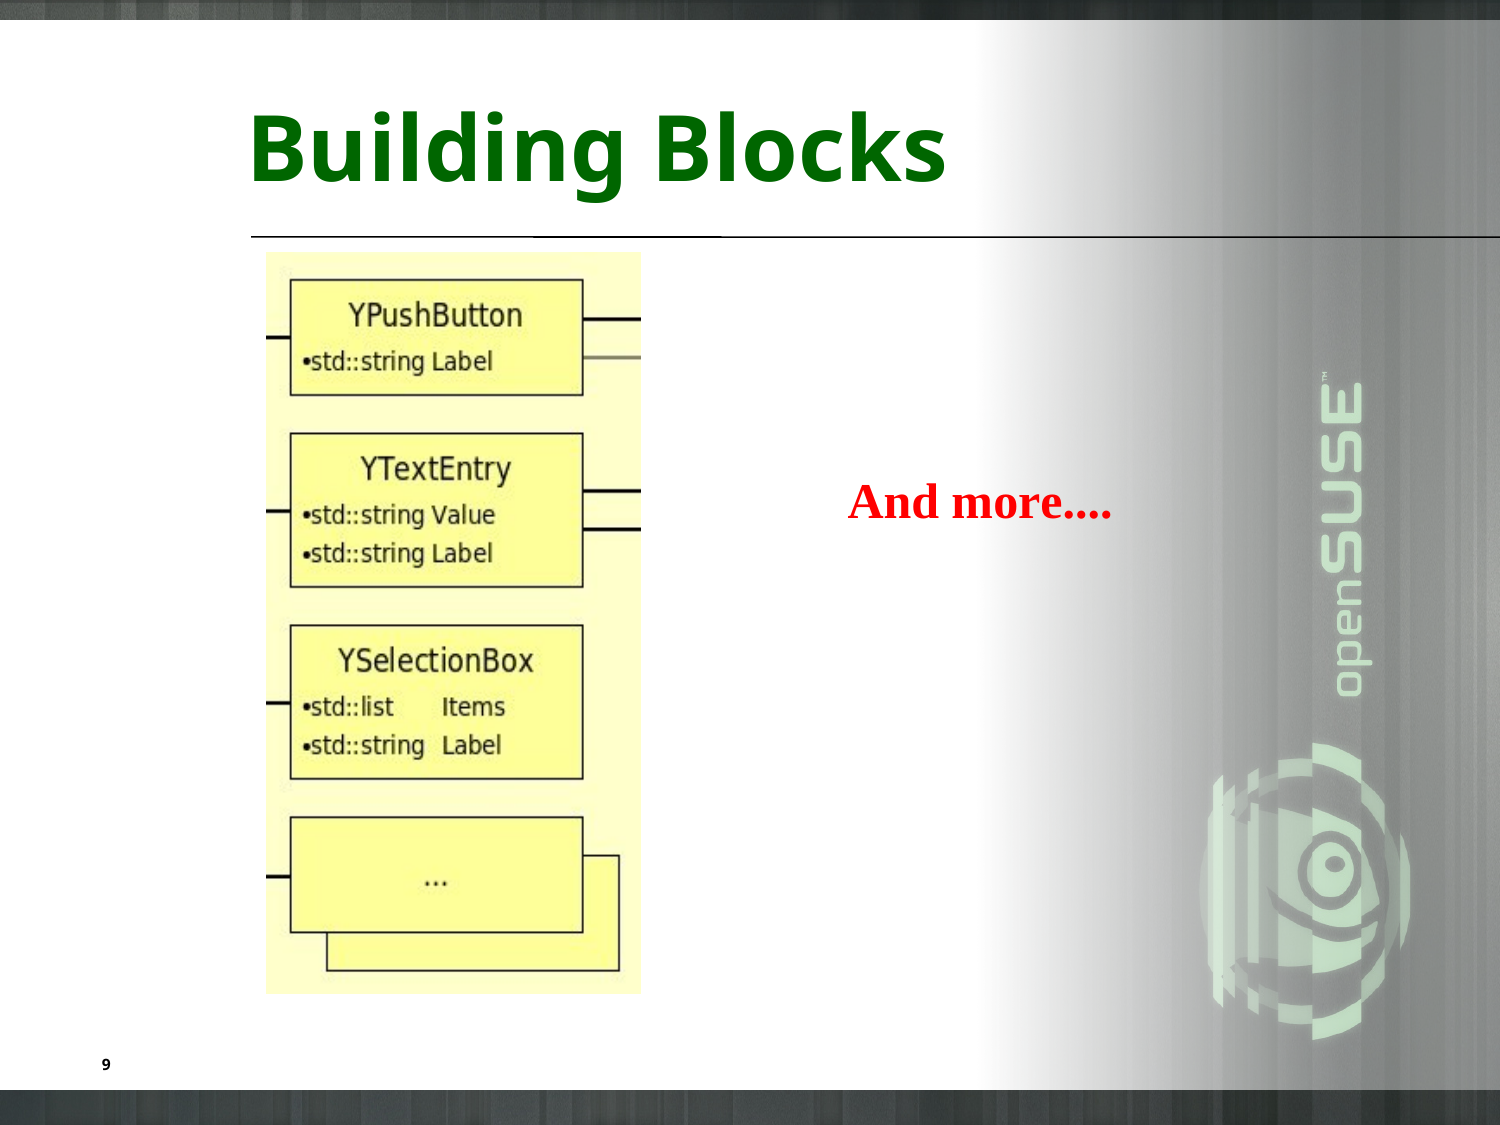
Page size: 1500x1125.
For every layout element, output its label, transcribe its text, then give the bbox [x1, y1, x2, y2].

text_box And more.... [847, 471, 1245, 604]
picture [0, 0, 1500, 1125]
title Building Blocks [246, 60, 1409, 239]
